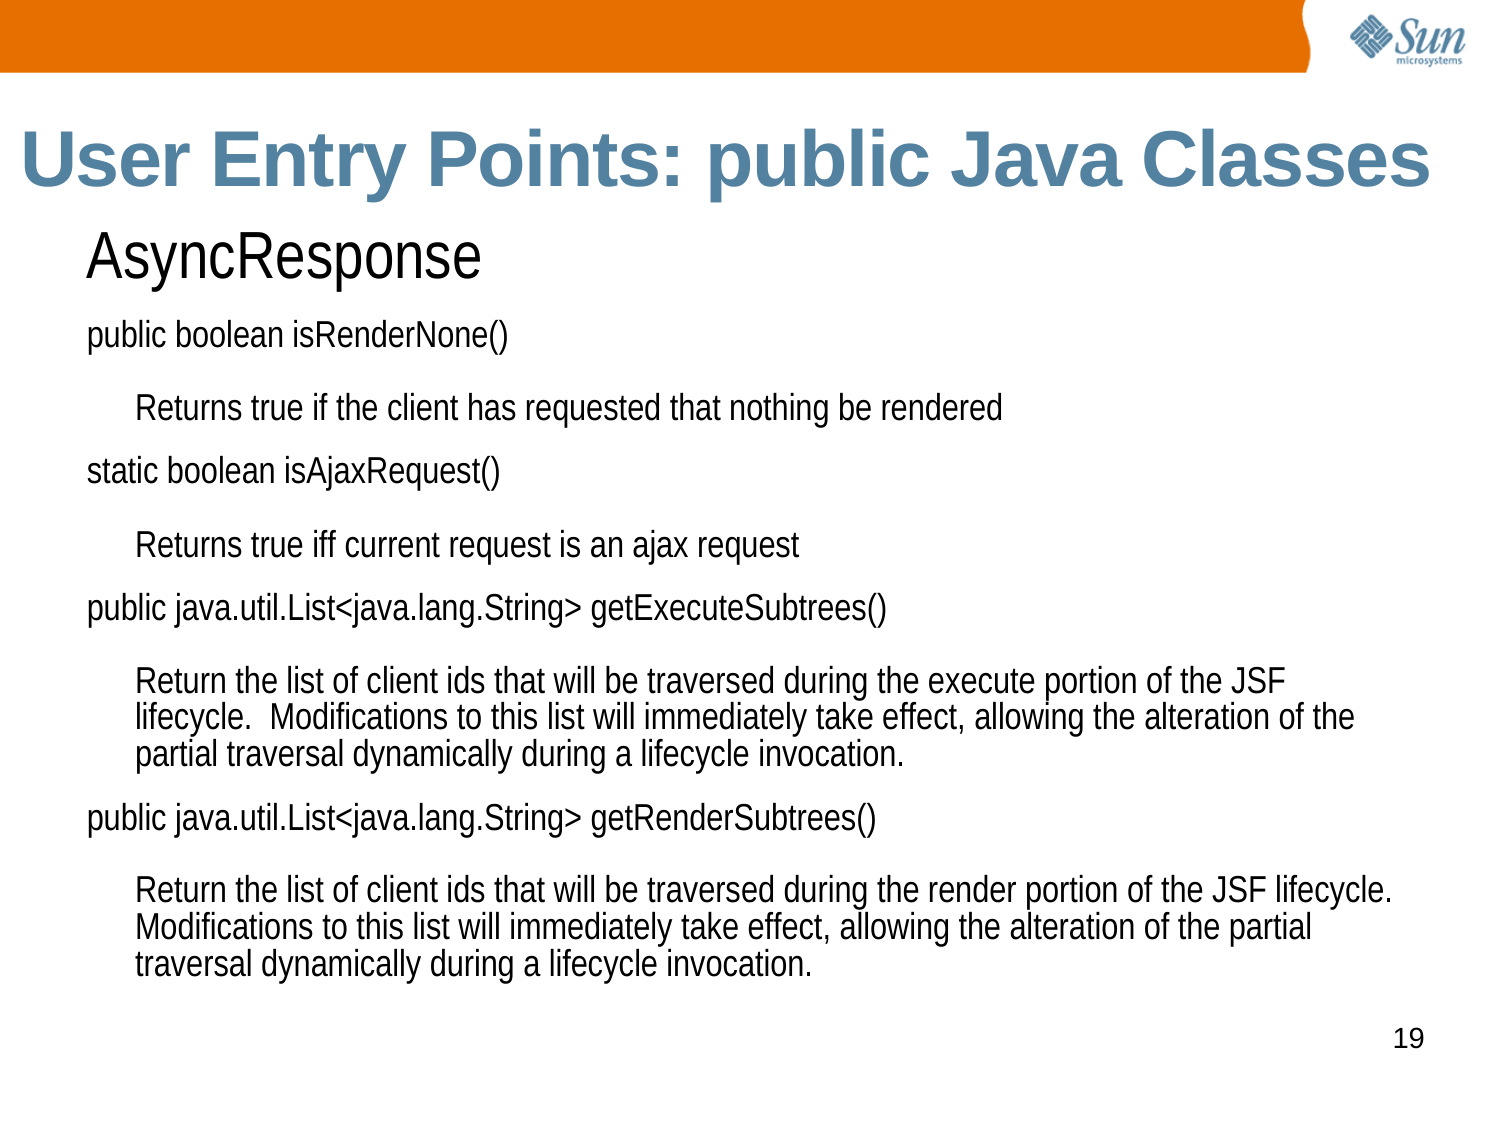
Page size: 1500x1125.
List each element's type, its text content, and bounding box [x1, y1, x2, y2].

title User Entry Points: public Java Classes [19, 122, 1488, 228]
list AsyncResponse public boolean isRenderNone() Returns true if the client has requested that nothing be rendered static boolean isAjaxRequest() Returns true iff current request is an ajax request public java.util.List<java.lang.String> getExecuteSubtrees() Return the list of client ids that will be traversed during the execute portion of the JSF lifecycle. Modifications to this list will immediately take effect, allowing the alteration of the partial traversal dynamically during a lifecycle invocation. public java.util.List<java.lang.String> getRenderSubtrees() Return the list of client ids that will be traversed during the render portion of the JSF lifecycle. Modifications to this list will immediately take effect, allowing the alteration of the partial traversal dynamically during a lifecycle invocation. [67, 226, 1405, 999]
picture [0, 0, 1500, 75]
